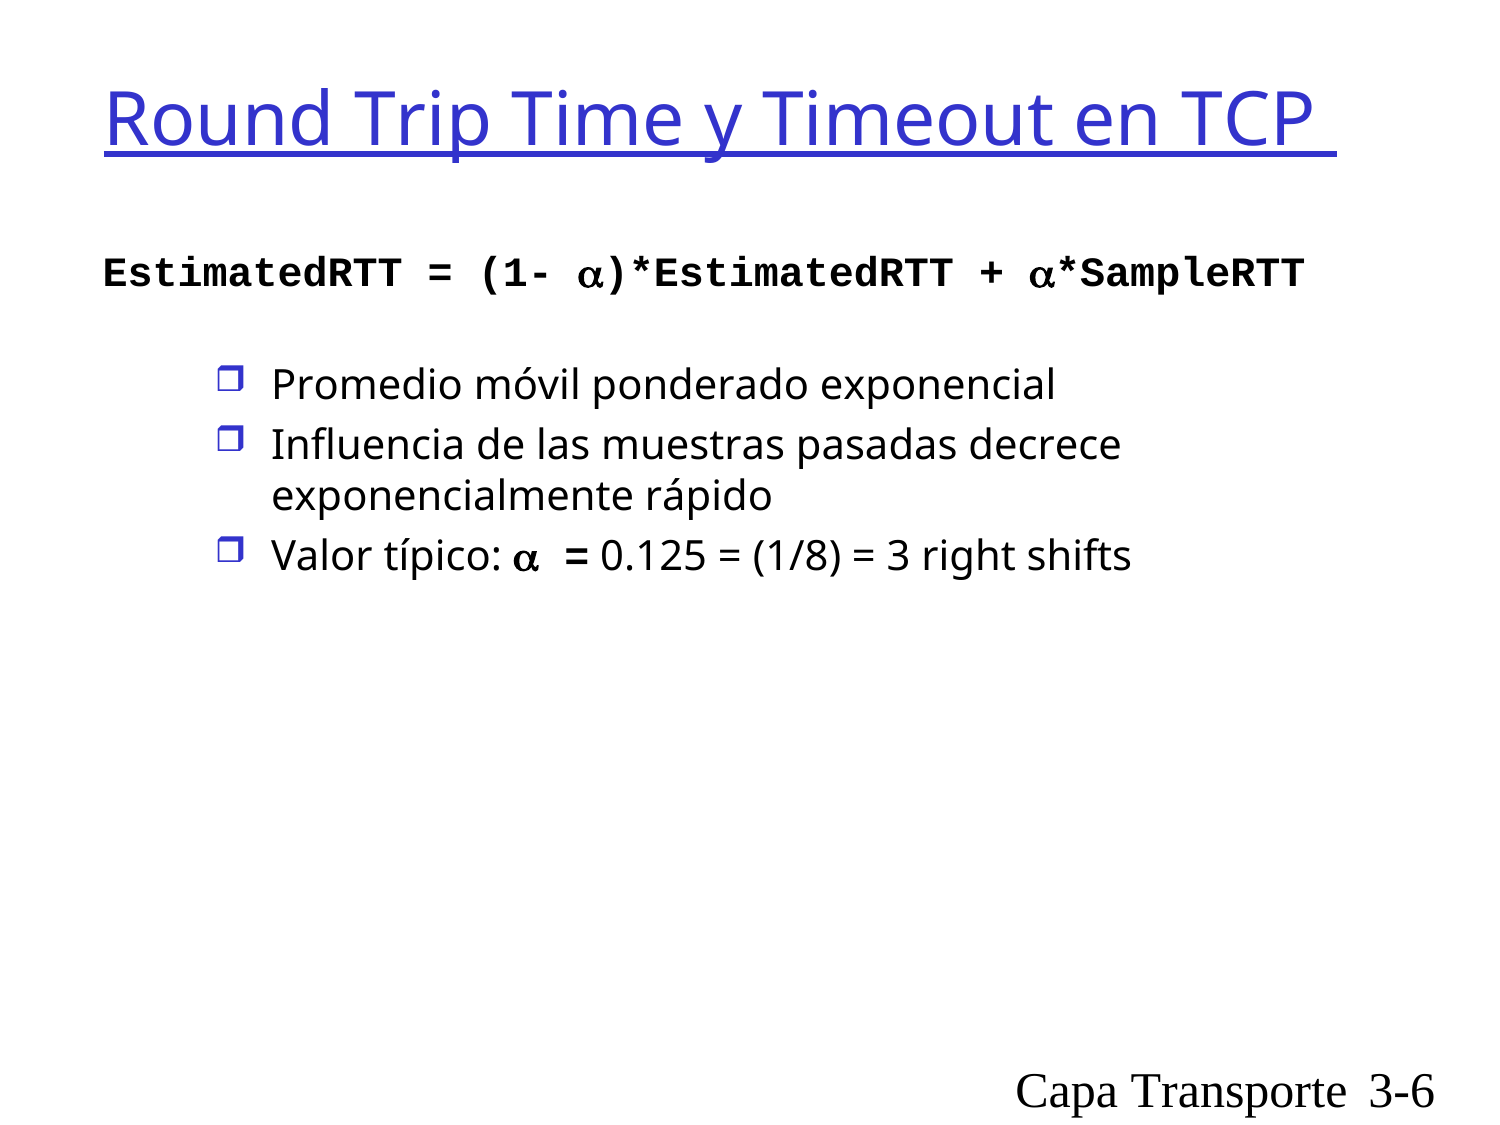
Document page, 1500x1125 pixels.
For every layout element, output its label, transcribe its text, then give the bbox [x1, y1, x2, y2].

text_box EstimatedRTT = (1- )*EstimatedRTT + *SampleRTT [87, 237, 1321, 304]
title Round Trip Time y Timeout en TCP [89, 21, 1365, 210]
text_box Promedio móvil ponderado exponencial Influencia de las muestras pasadas decrece exponencialmente rápido Valor típico:  = 0.125 = (1/8) = 3 right shifts [200, 349, 1360, 613]
